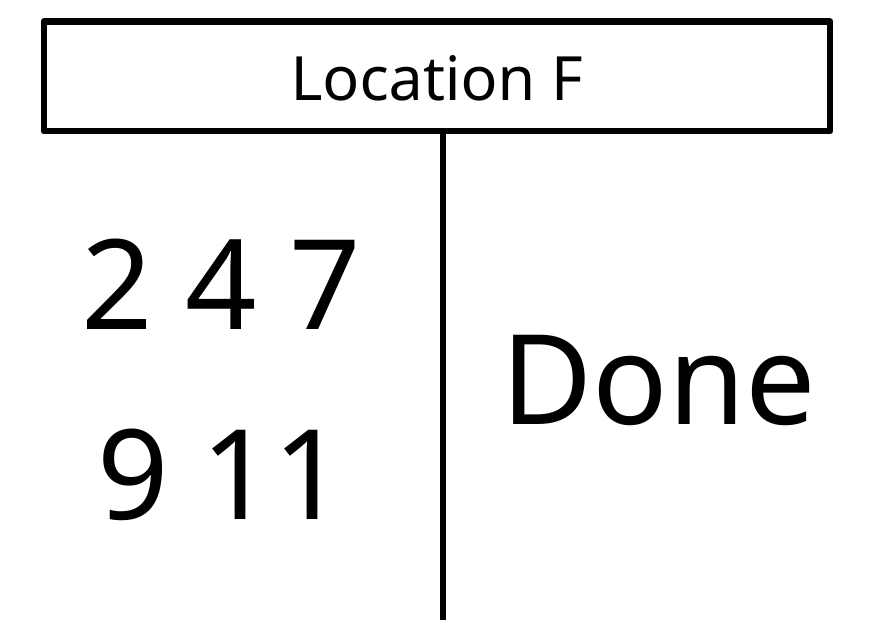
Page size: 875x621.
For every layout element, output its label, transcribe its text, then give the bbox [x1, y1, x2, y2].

list 2 4 7 9 11 [29, 131, 414, 621]
title Location F [43, 21, 831, 132]
list Done [442, 131, 874, 621]
